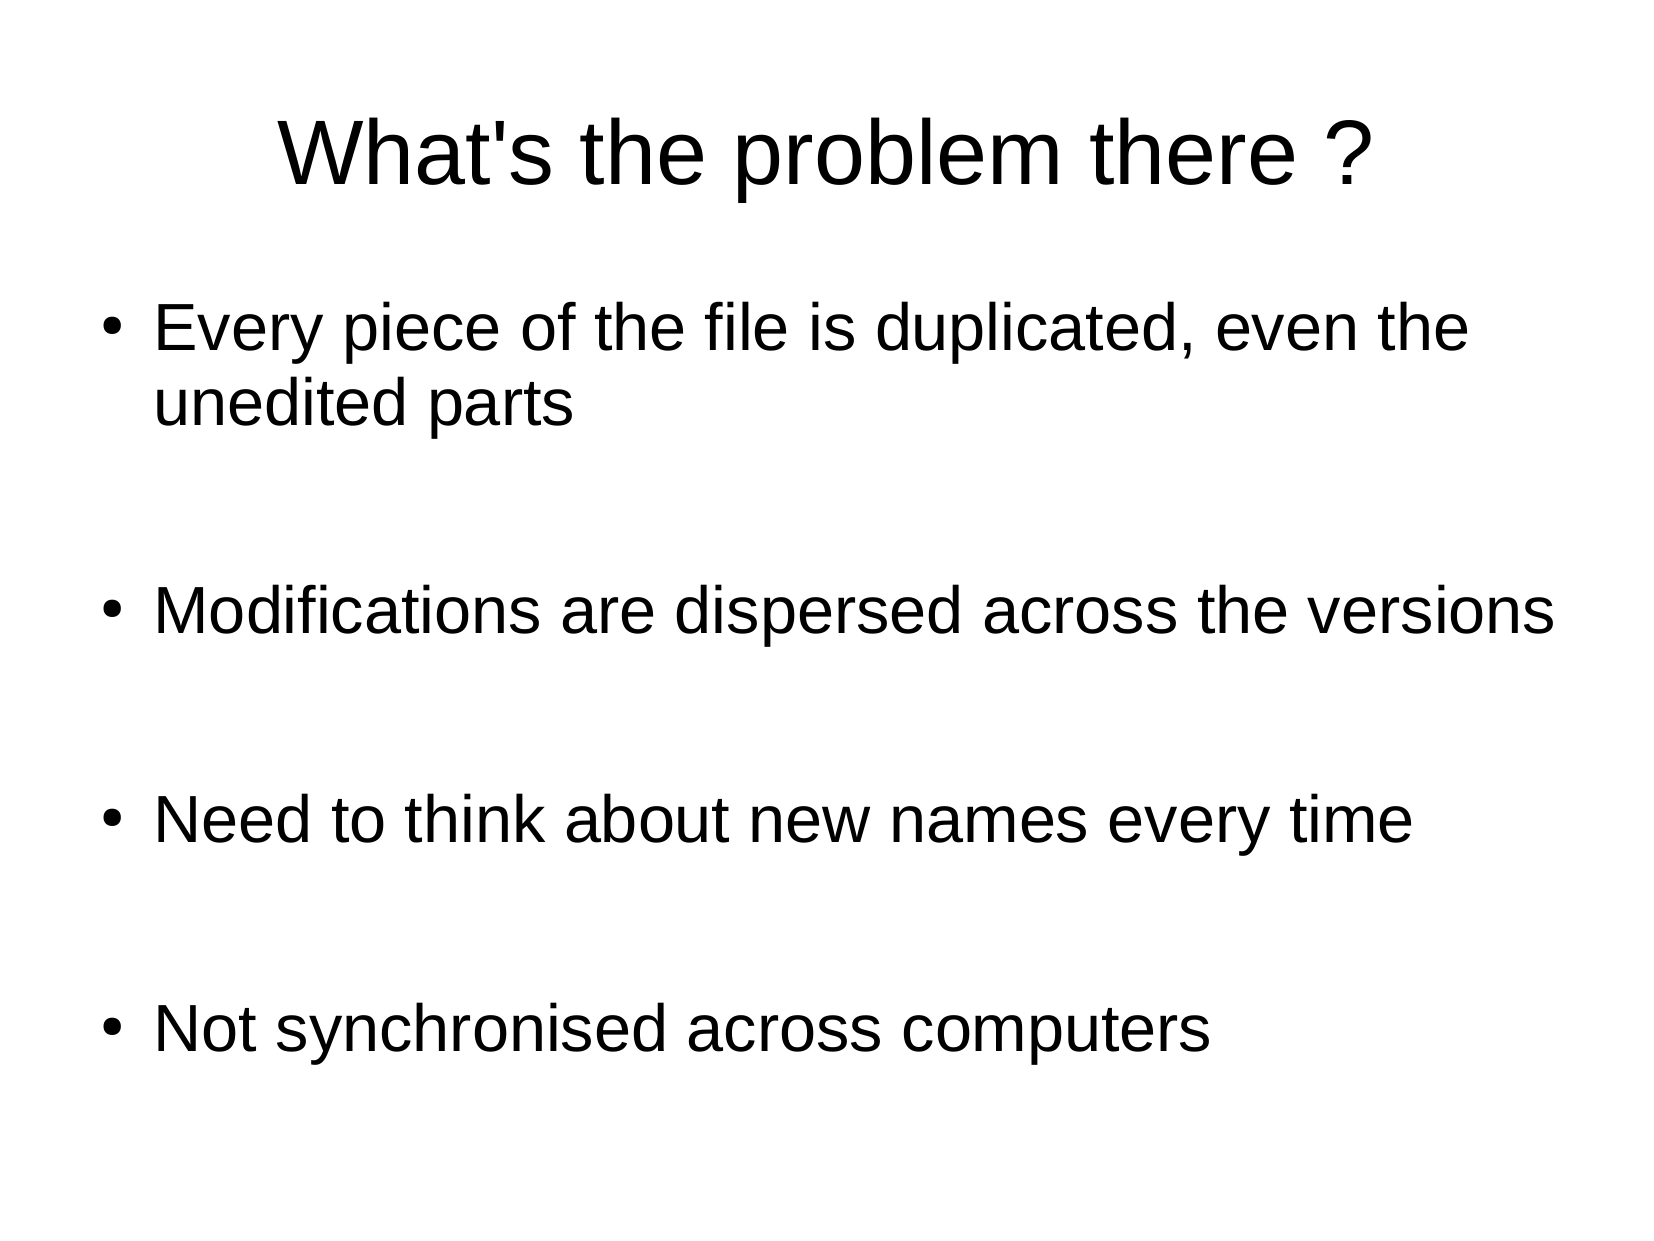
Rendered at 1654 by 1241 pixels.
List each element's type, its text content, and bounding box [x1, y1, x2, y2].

list Every piece of the file is duplicated, even the unedited parts Modifications are dispersed across the versions Need to think about new names every time Not synchronised across computers [82, 290, 1571, 1166]
title What's the problem there ? [82, 49, 1571, 257]
